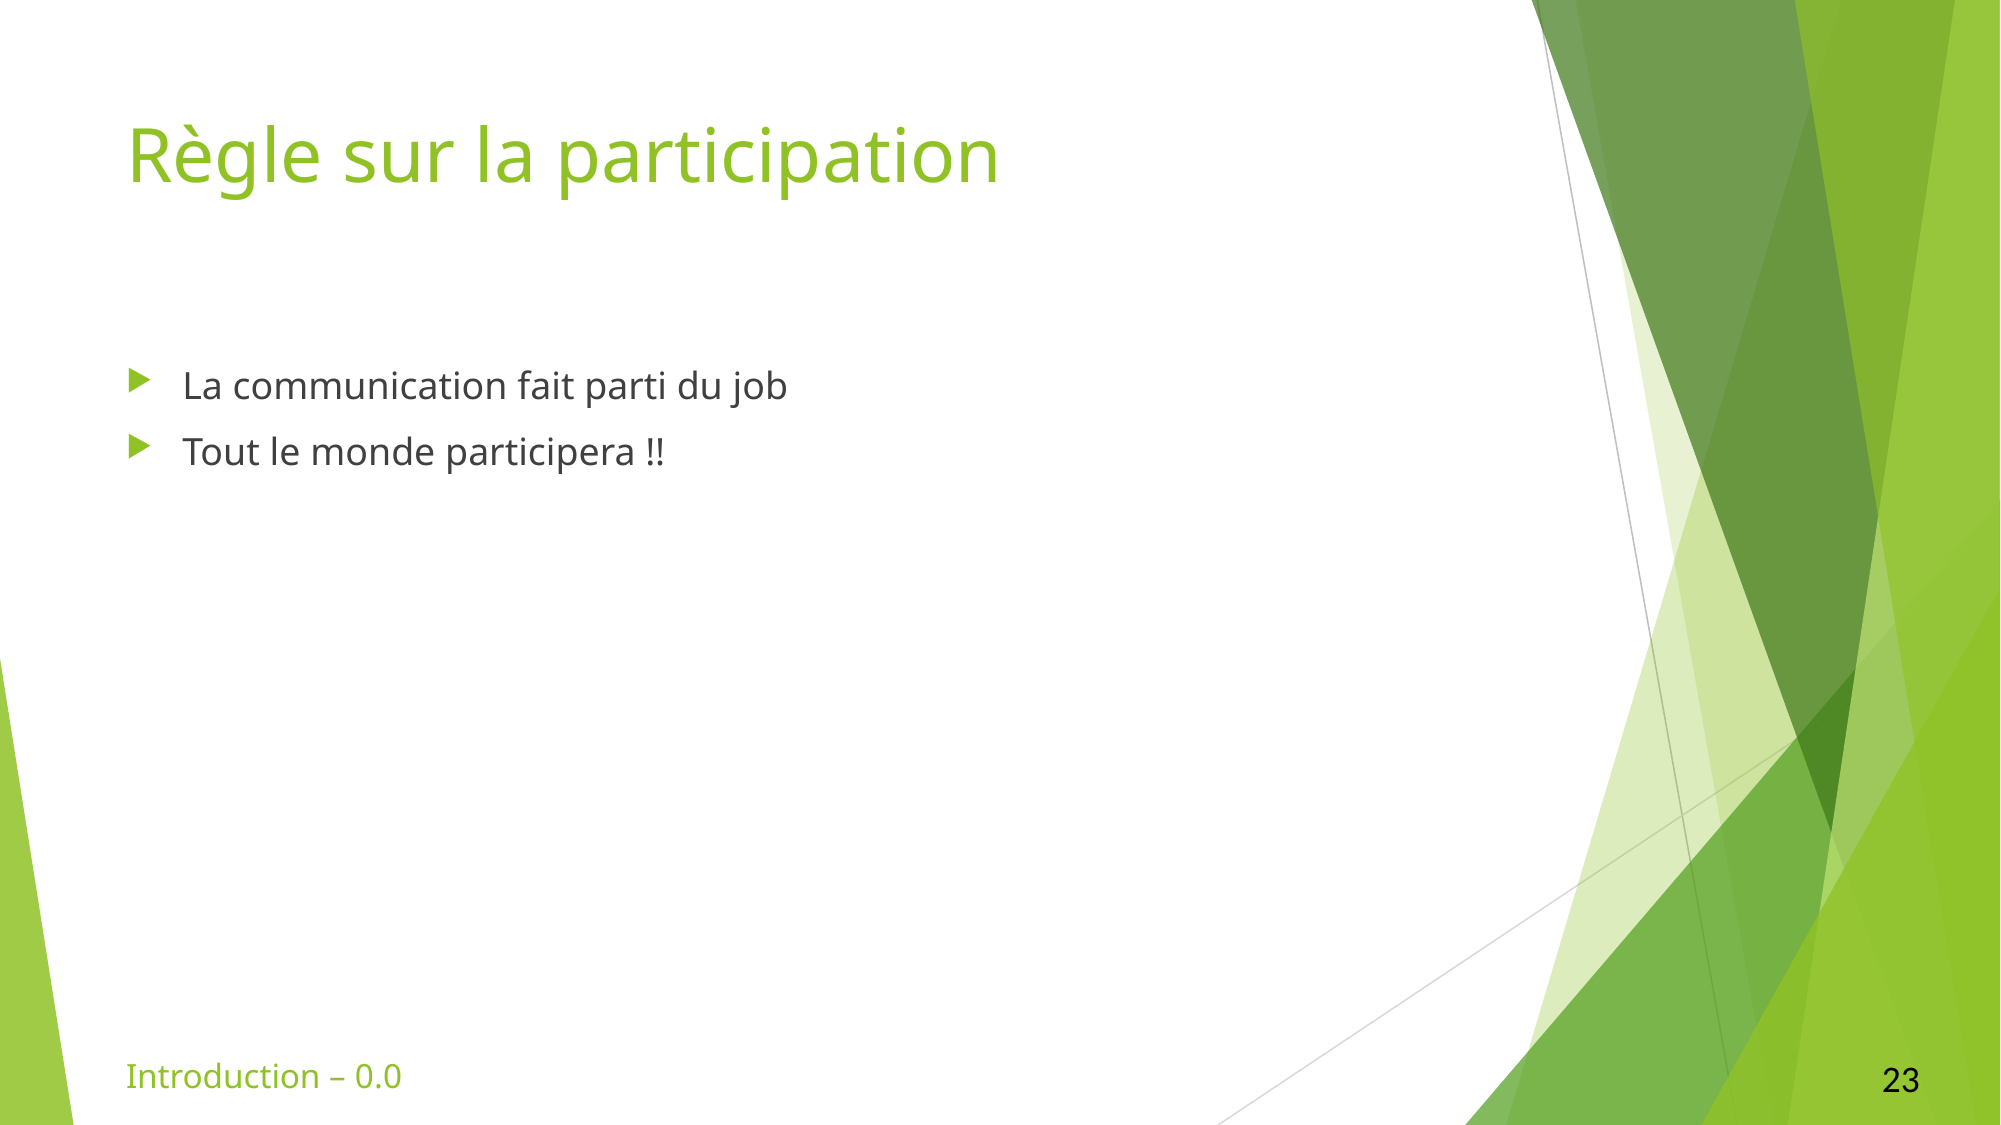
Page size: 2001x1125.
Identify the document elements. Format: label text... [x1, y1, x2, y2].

text_box [1866, 1047, 1979, 1108]
title Règle sur la participation [111, 99, 1522, 317]
list La communication fait parti du job Tout le monde participera !! [111, 354, 1522, 992]
text_box Introduction – 0.0 [111, 1047, 1094, 1109]
